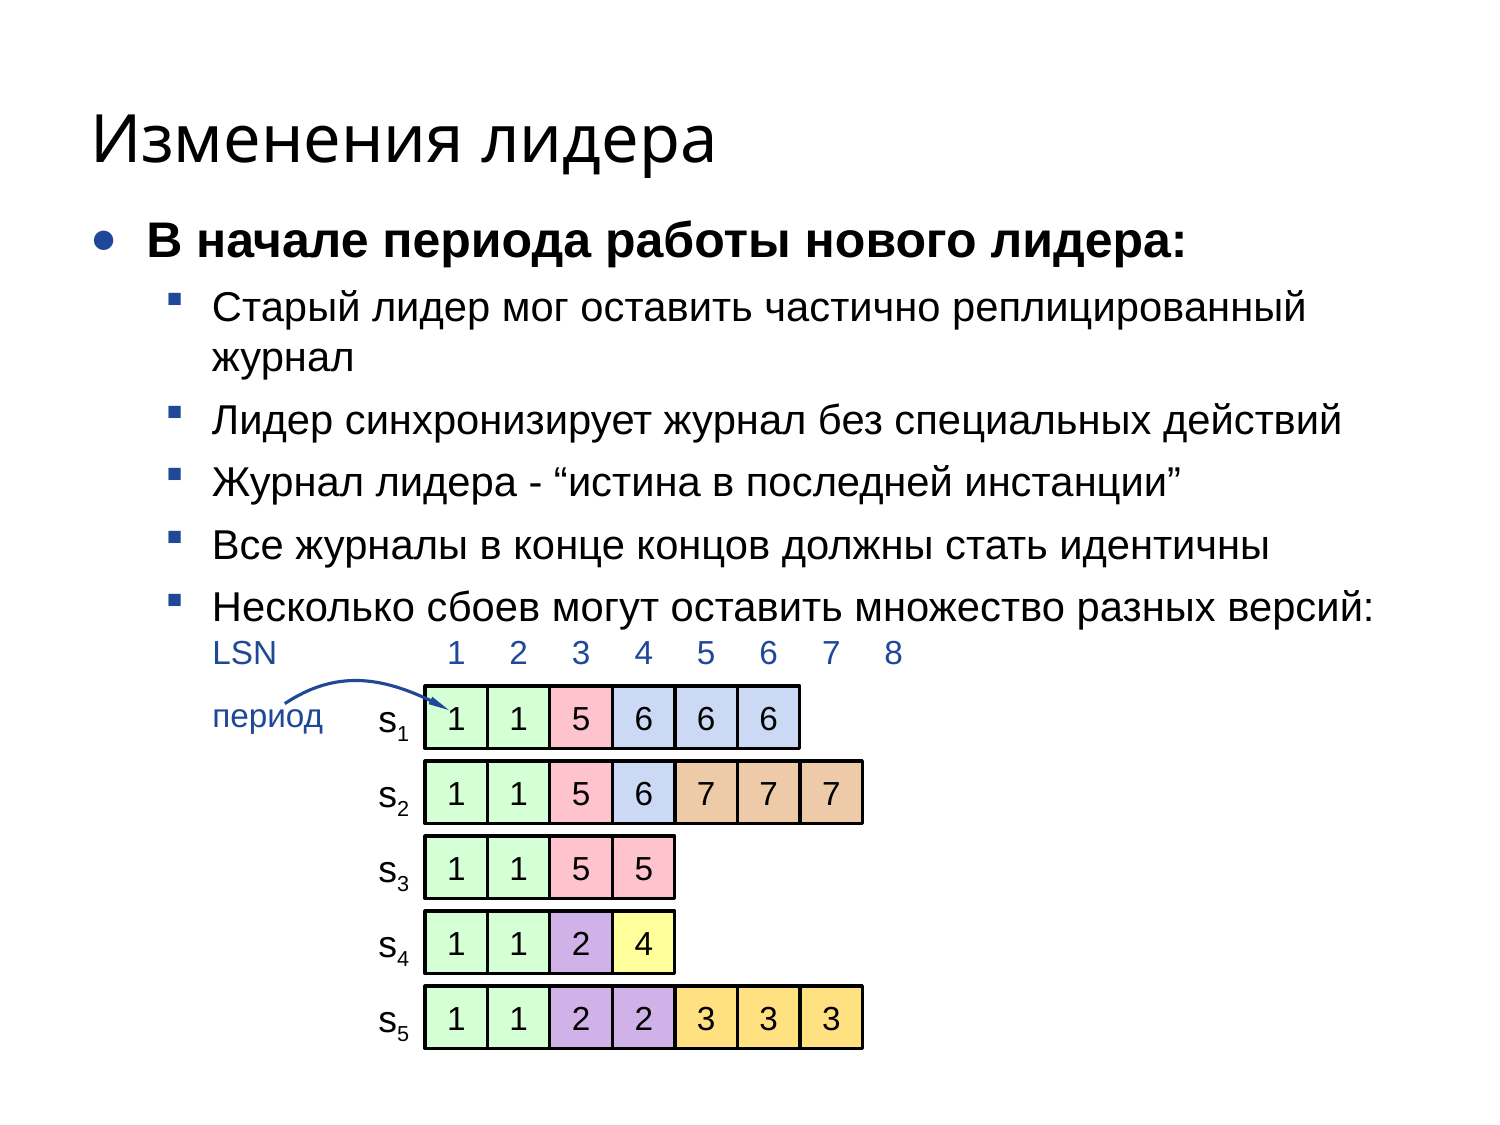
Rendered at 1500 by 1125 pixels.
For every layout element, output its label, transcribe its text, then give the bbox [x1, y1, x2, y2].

text_box 1 [487, 686, 549, 749]
text_box 1 [424, 623, 487, 679]
text_box 6 [737, 623, 799, 679]
text_box 4 [613, 911, 675, 974]
text_box 2 [487, 623, 549, 679]
text_box 7 [799, 761, 863, 824]
text_box 3 [549, 623, 612, 679]
text_box 1 [424, 986, 487, 1049]
text_box 1 [487, 911, 549, 974]
text_box LSN [212, 631, 400, 672]
text_box 7 [737, 761, 799, 824]
text_box 5 [549, 686, 612, 749]
text_box 6 [612, 761, 674, 824]
text_box 3 [799, 986, 863, 1049]
text_box 6 [612, 686, 674, 749]
text_box 2 [612, 986, 674, 1049]
title Изменения лидера [75, 85, 1425, 186]
text_box 5 [674, 623, 737, 679]
text_box период [212, 694, 338, 735]
text_box 2 [549, 911, 613, 974]
text_box 5 [549, 836, 612, 899]
text_box 8 [862, 623, 925, 679]
text_box 1 [424, 911, 487, 974]
text_box 1 [424, 686, 487, 749]
list В начале периода работы нового лидера: Старый лидер мог оставить частично реплицированный журнал Лидер синхронизирует журнал без специальных действий Журнал лидера - “истина в последней инстанции” Все журналы в конце концов должны стать идентичны Несколько сбоев могут оставить множество разных версий: [75, 200, 1425, 1005]
text_box 3 [674, 986, 737, 1049]
text_box 1 [487, 761, 549, 824]
text_box 3 [737, 986, 799, 1049]
text_box 7 [674, 761, 737, 824]
text_box 1 [487, 836, 549, 899]
text_box 6 [674, 686, 737, 749]
text_box s2 [362, 769, 425, 821]
text_box 5 [549, 761, 612, 824]
text_box 1 [424, 836, 487, 899]
text_box s5 [362, 994, 425, 1046]
text_box 1 [424, 761, 487, 824]
text_box 6 [737, 686, 800, 749]
text_box s4 [362, 919, 425, 971]
text_box s1 [362, 694, 425, 746]
text_box s3 [362, 844, 425, 896]
text_box 5 [612, 836, 675, 899]
text_box 7 [799, 623, 862, 679]
text_box 1 [487, 986, 549, 1049]
text_box 2 [549, 986, 612, 1049]
text_box 4 [612, 623, 674, 679]
